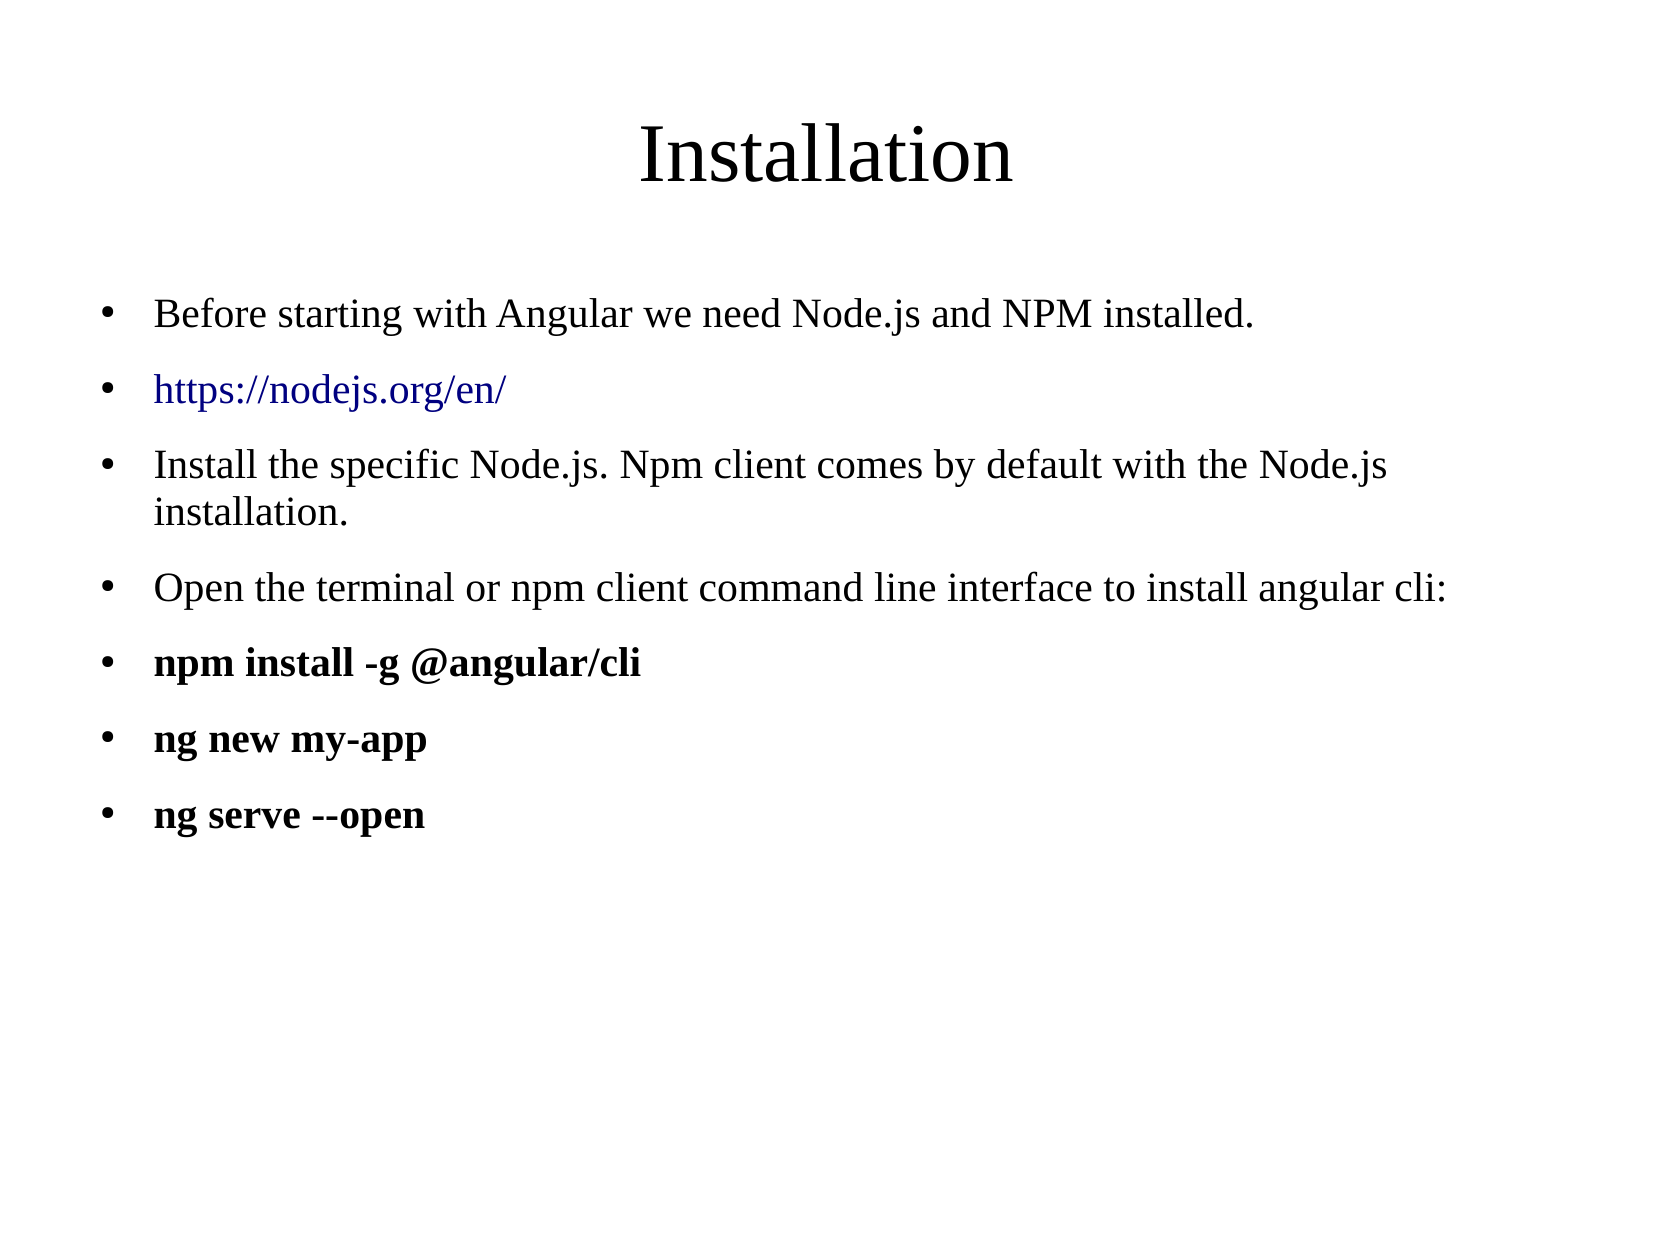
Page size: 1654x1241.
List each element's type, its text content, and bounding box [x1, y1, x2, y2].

list Before starting with Angular we need Node.js and NPM installed. https://nodejs.org/en/ Install the specific Node.js. Npm client comes by default with the Node.js installation. Open the terminal or npm client command line interface to install angular cli: npm install -g @angular/cli ng new my-app ng serve --open [82, 290, 1571, 1010]
title Installation [82, 49, 1571, 257]
